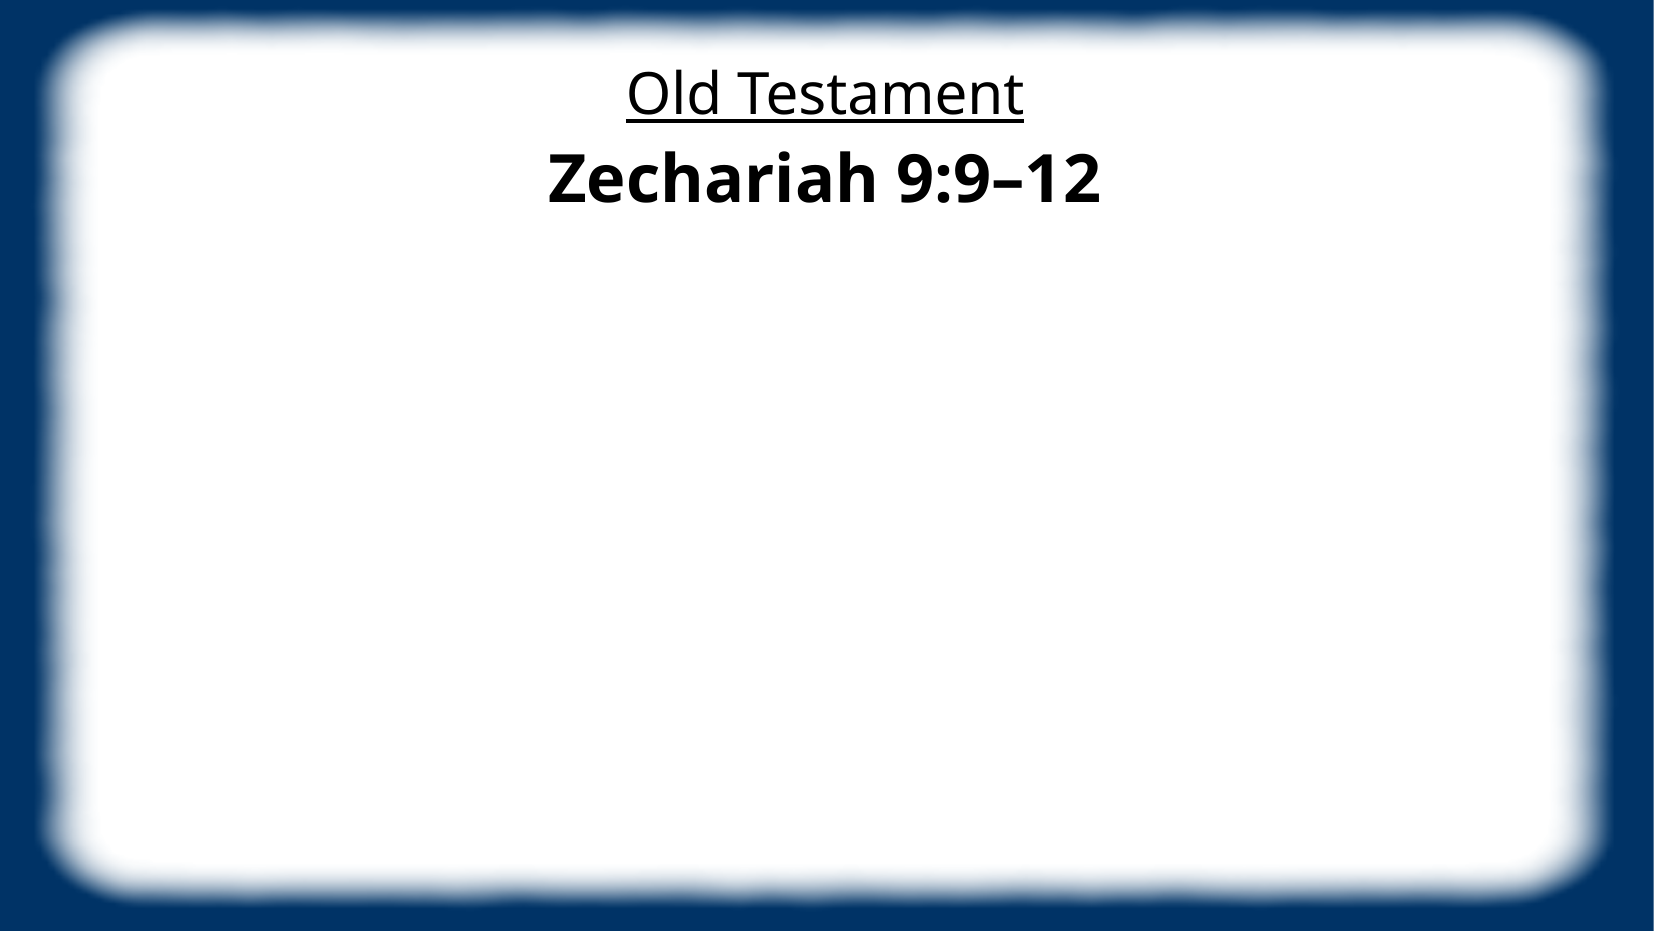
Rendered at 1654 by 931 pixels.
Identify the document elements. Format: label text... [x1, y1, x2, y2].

text_box Old Testament Zechariah 9:9–12 [90, 45, 1561, 226]
picture [0, 0, 1654, 931]
